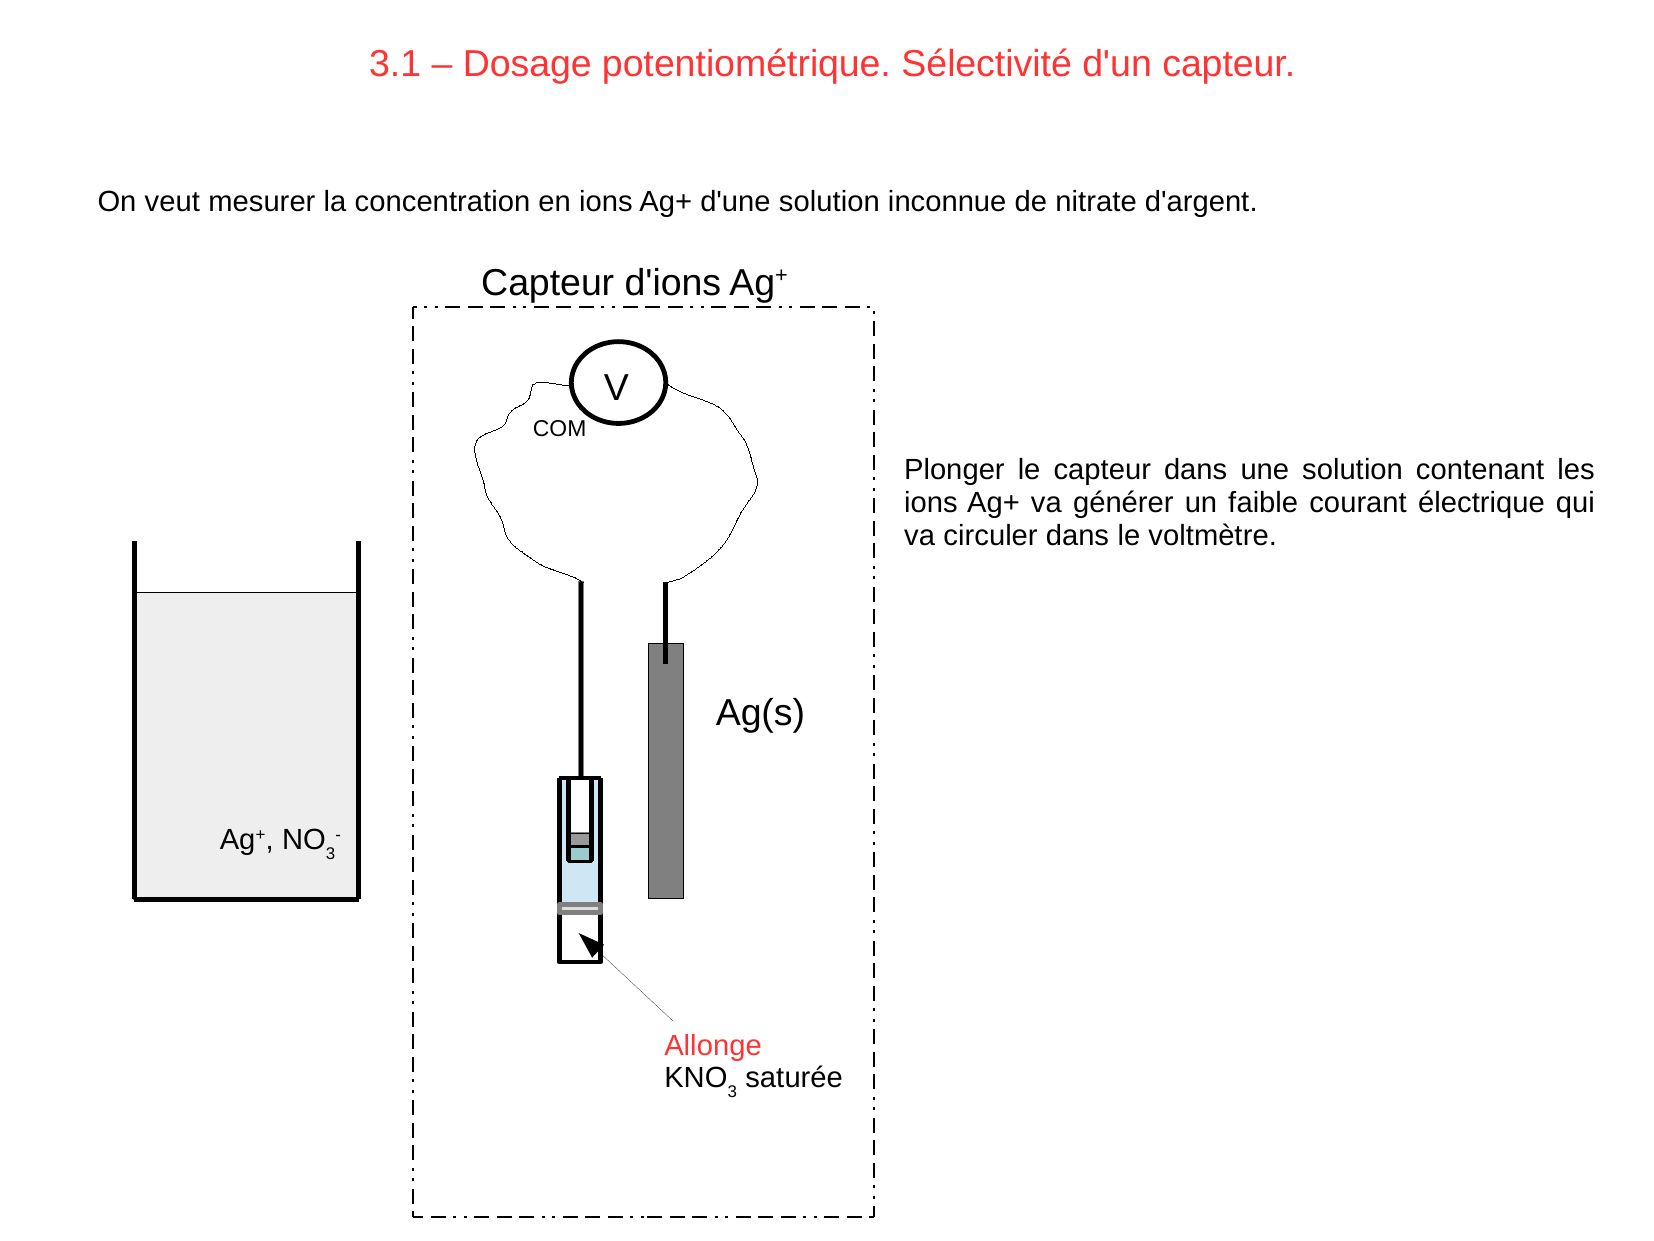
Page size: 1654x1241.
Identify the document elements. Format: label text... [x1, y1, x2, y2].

text_box [559, 780, 601, 963]
text_box [648, 643, 684, 899]
text_box Allonge KNO3 saturée [649, 1021, 863, 1109]
text_box V [589, 358, 637, 416]
text_box On veut mesurer la concentration en ions Ag+ d'une solution inconnue de nitrate d'argent. [82, 177, 1619, 225]
text_box Capteur d'ions Ag+ [466, 253, 869, 311]
text_box [571, 341, 666, 424]
text_box COM [518, 408, 613, 450]
text_box Ag+, NO3- [205, 816, 368, 871]
text_box 3.1 – Dosage potentiométrique. Sélectivité d'un capteur. [354, 35, 1323, 93]
text_box Plonger le capteur dans une solution contenant les ions Ag+ va générer un faible courant électrique qui va circuler dans le voltmètre. [889, 445, 1611, 570]
text_box Ag(s) [701, 684, 826, 741]
text_box [578, 581, 584, 776]
text_box [137, 592, 356, 897]
